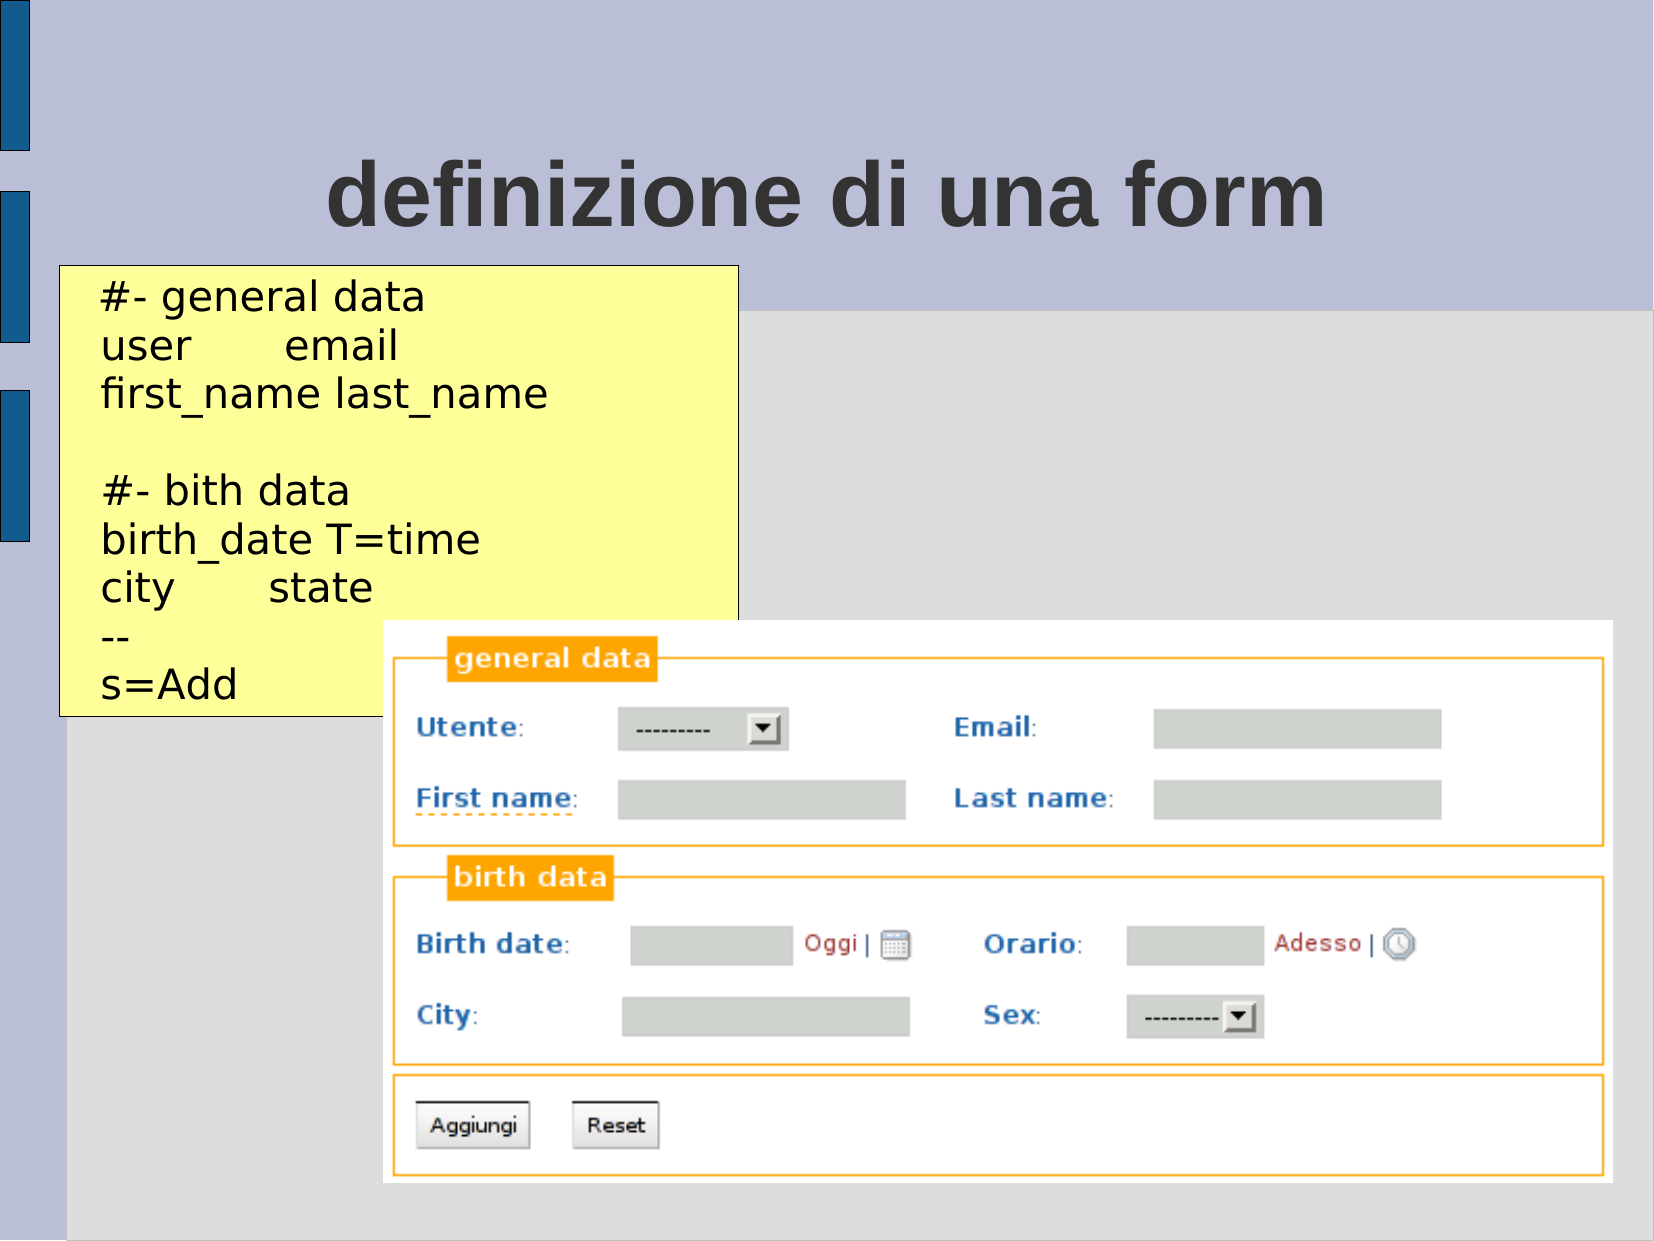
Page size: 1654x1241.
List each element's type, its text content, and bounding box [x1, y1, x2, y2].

text_box #- general data user email first_name last_name #- bith data birth_date T=time city state -- s=Add [59, 265, 739, 717]
picture [383, 620, 1613, 1183]
title definizione di una form [121, 91, 1534, 299]
